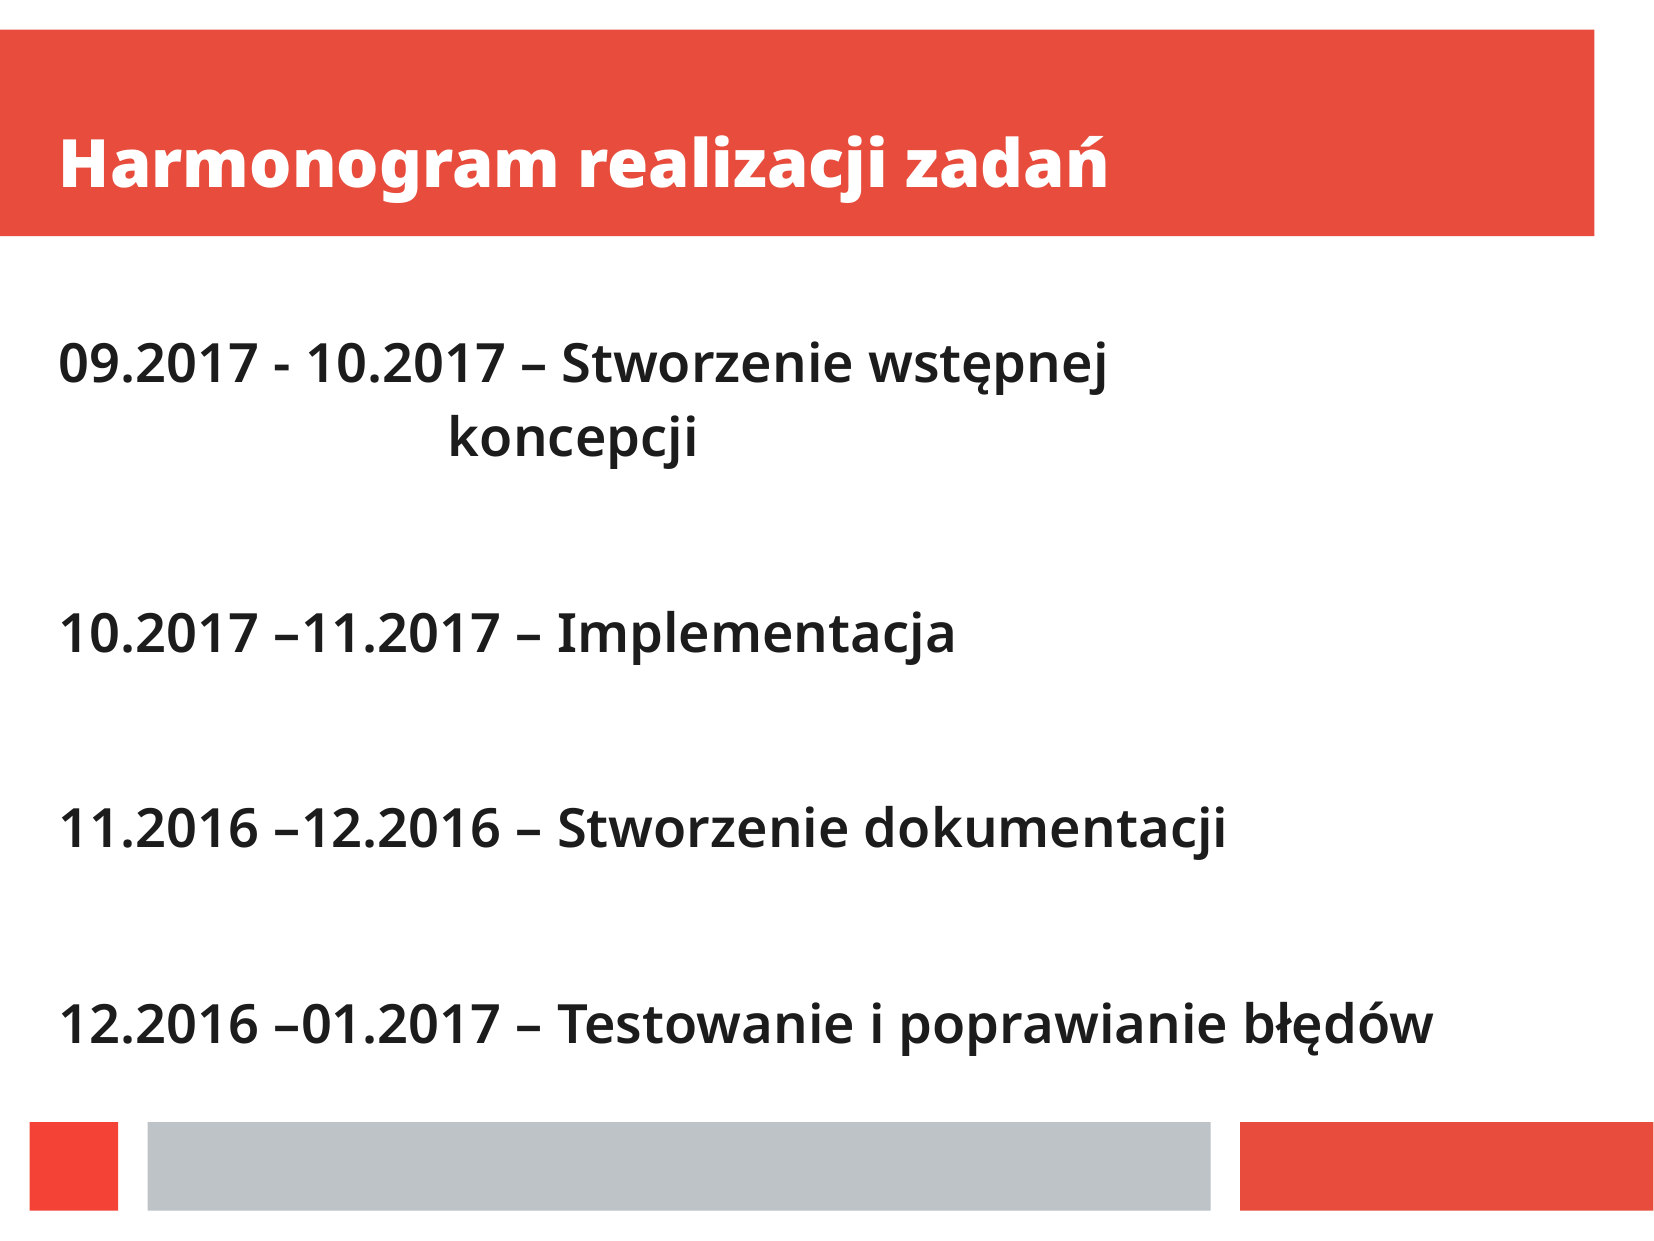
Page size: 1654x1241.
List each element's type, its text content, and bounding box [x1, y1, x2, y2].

title Harmonogram realizacji zadań [59, 59, 1595, 207]
list 09.2017 - 10.2017 – Stworzenie wstępnej koncepcji 10.2017 –11.2017 – Implementacja 11.2016 –12.2016 – Stworzenie dokumentacji 12.2016 –01.2017 – Testowanie i poprawianie błędów [59, 324, 1565, 1093]
